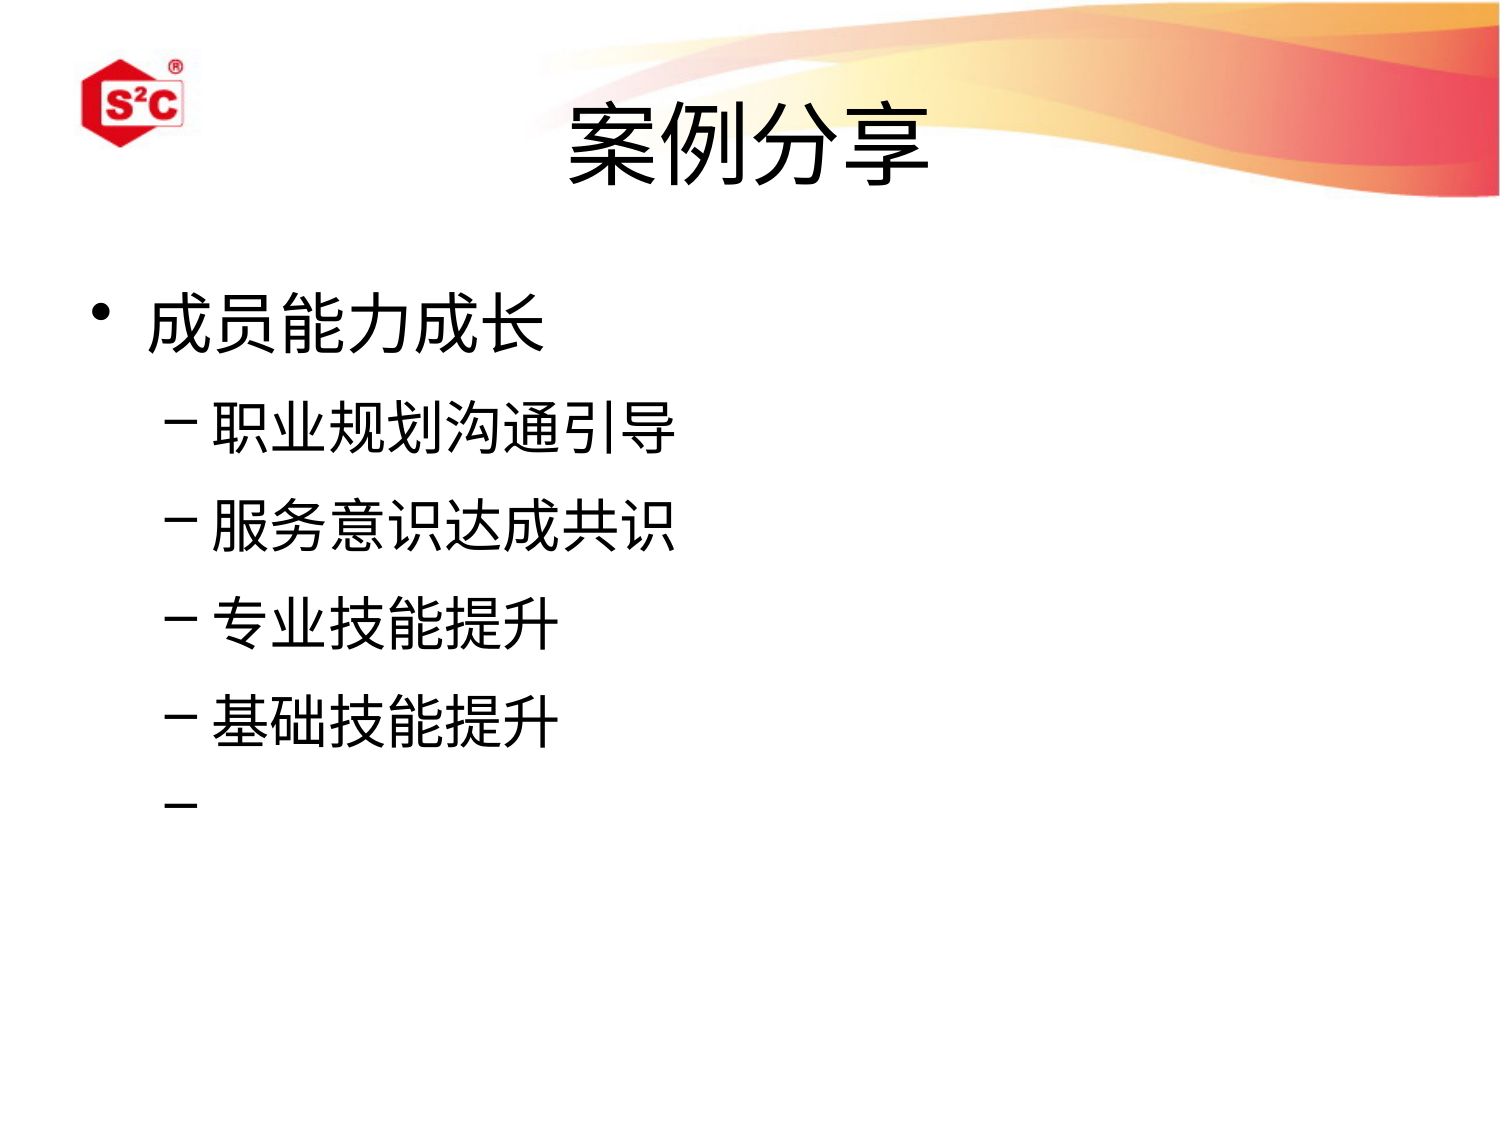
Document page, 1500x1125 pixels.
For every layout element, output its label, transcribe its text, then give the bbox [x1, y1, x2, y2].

list 成员能力成长 职业规划沟通引导 服务意识达成共识 专业技能提升 基础技能提升 [75, 263, 1425, 1006]
title 案例分享 [75, 44, 1425, 233]
picture [0, 0, 1500, 1125]
